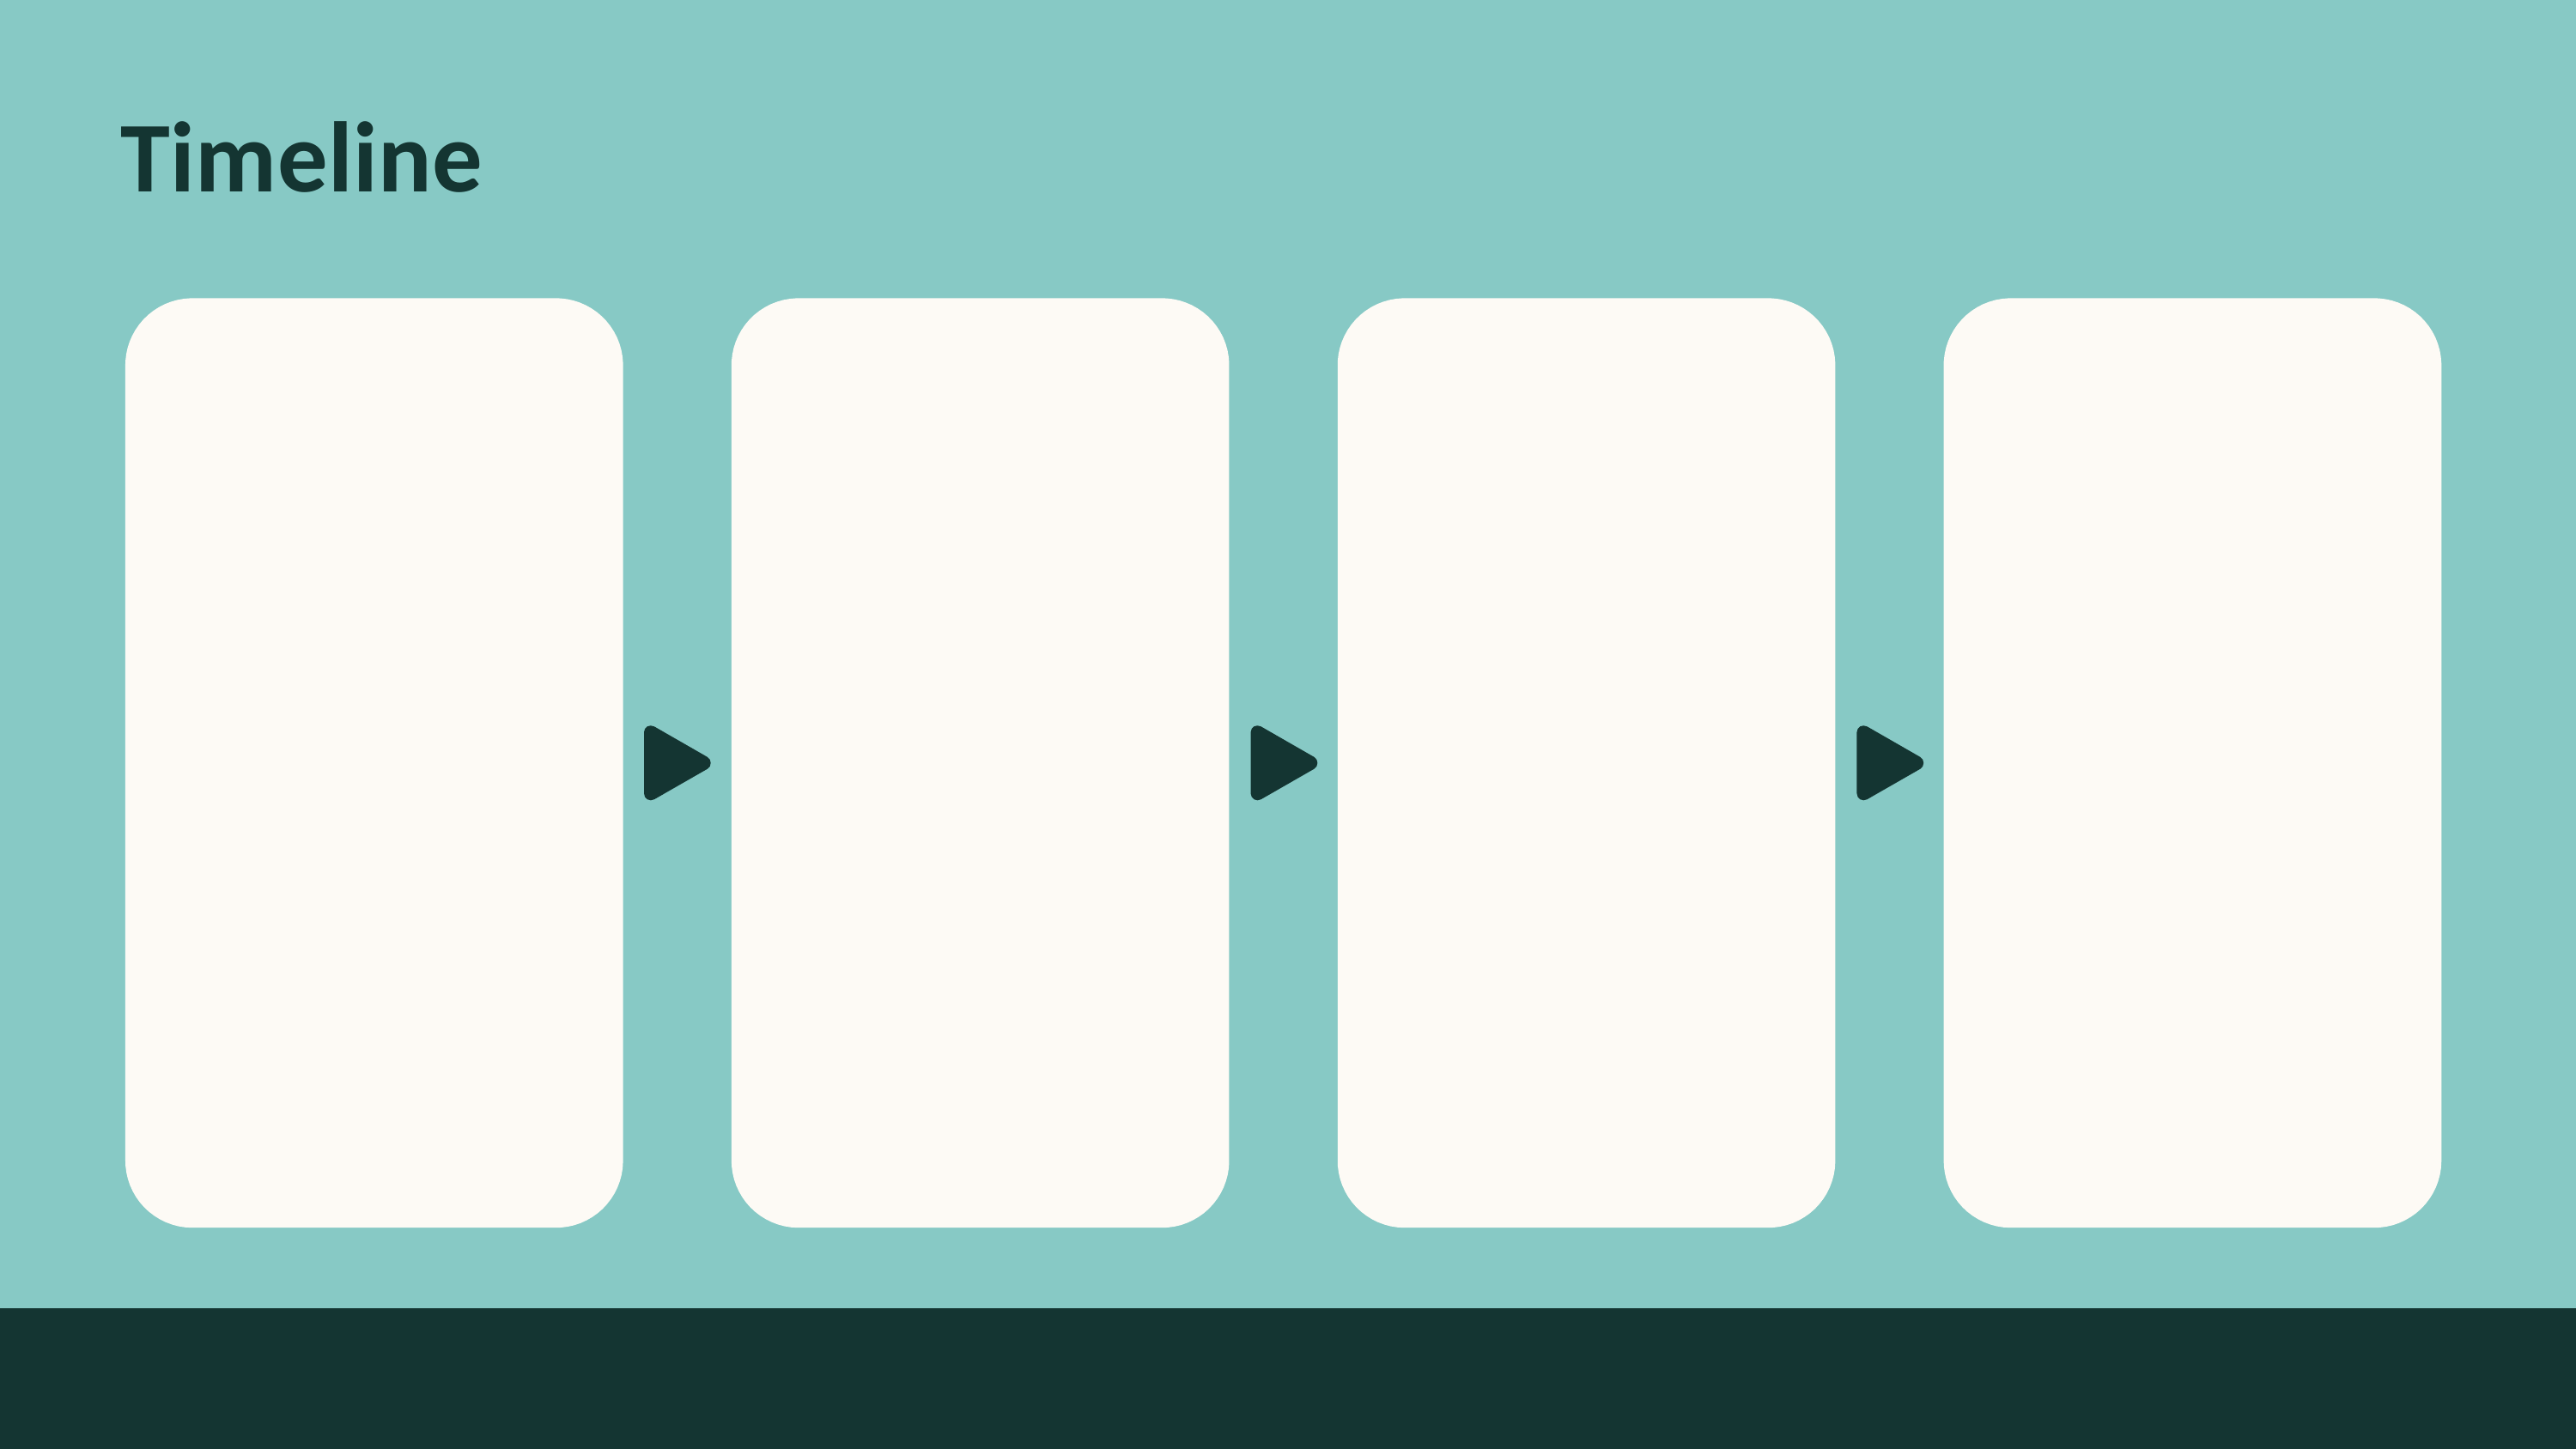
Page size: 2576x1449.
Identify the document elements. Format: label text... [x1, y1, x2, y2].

text_box [731, 298, 1230, 1228]
text_box [125, 298, 623, 1228]
title Timeline [118, 89, 2442, 215]
text_box [644, 725, 711, 801]
text_box [1250, 725, 1318, 801]
text_box [1856, 725, 1924, 801]
text_box [1943, 298, 2442, 1228]
text_box [0, 1308, 2576, 1449]
text_box [1337, 298, 1836, 1228]
